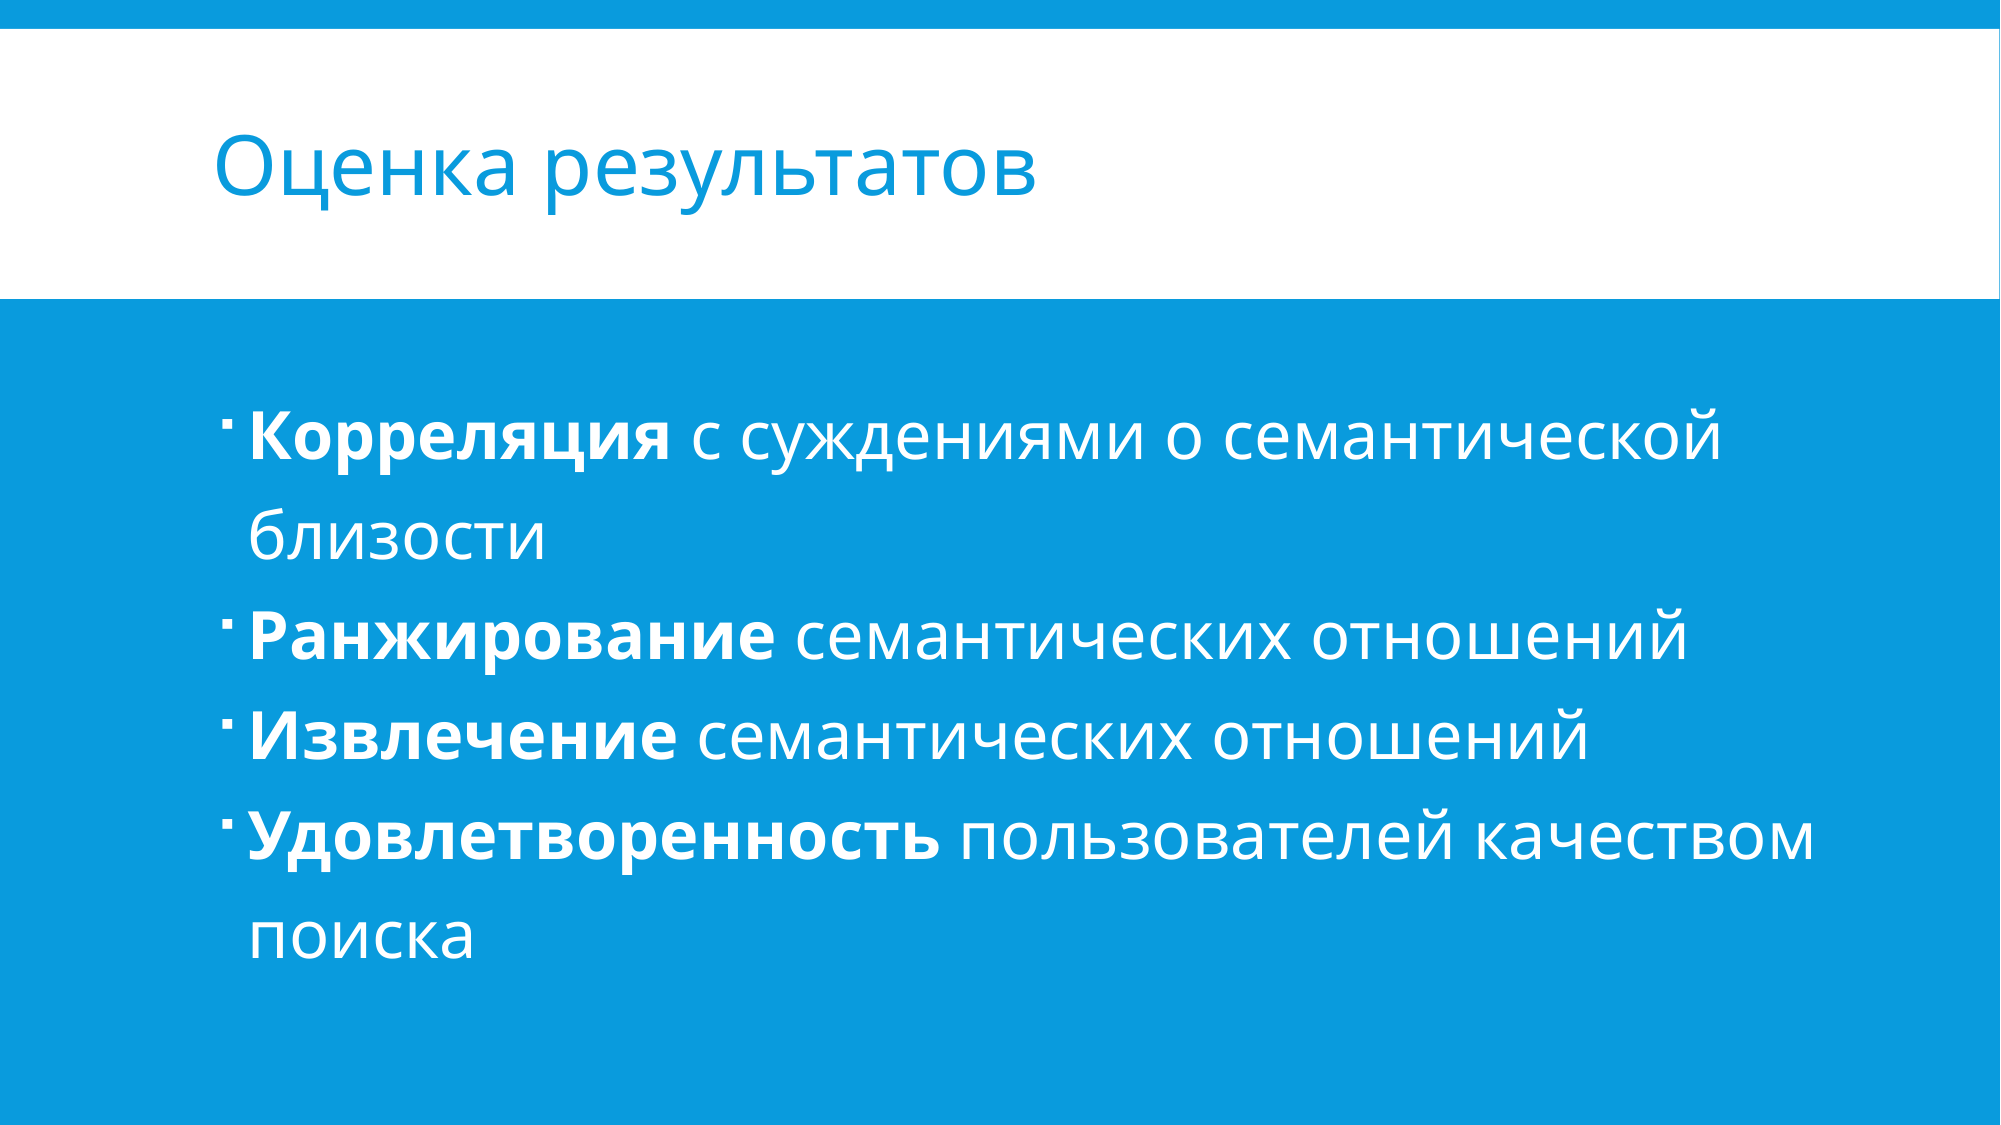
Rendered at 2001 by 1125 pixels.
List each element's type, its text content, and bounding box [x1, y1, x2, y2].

text_box Корреляция с суждениями о семантической близости Ранжирование семантических отношений Извлечение семантических отношений Удовлетворенность пользователей качеством поиска [197, 365, 1935, 1056]
text_box Оценка результатов [197, 46, 1803, 294]
